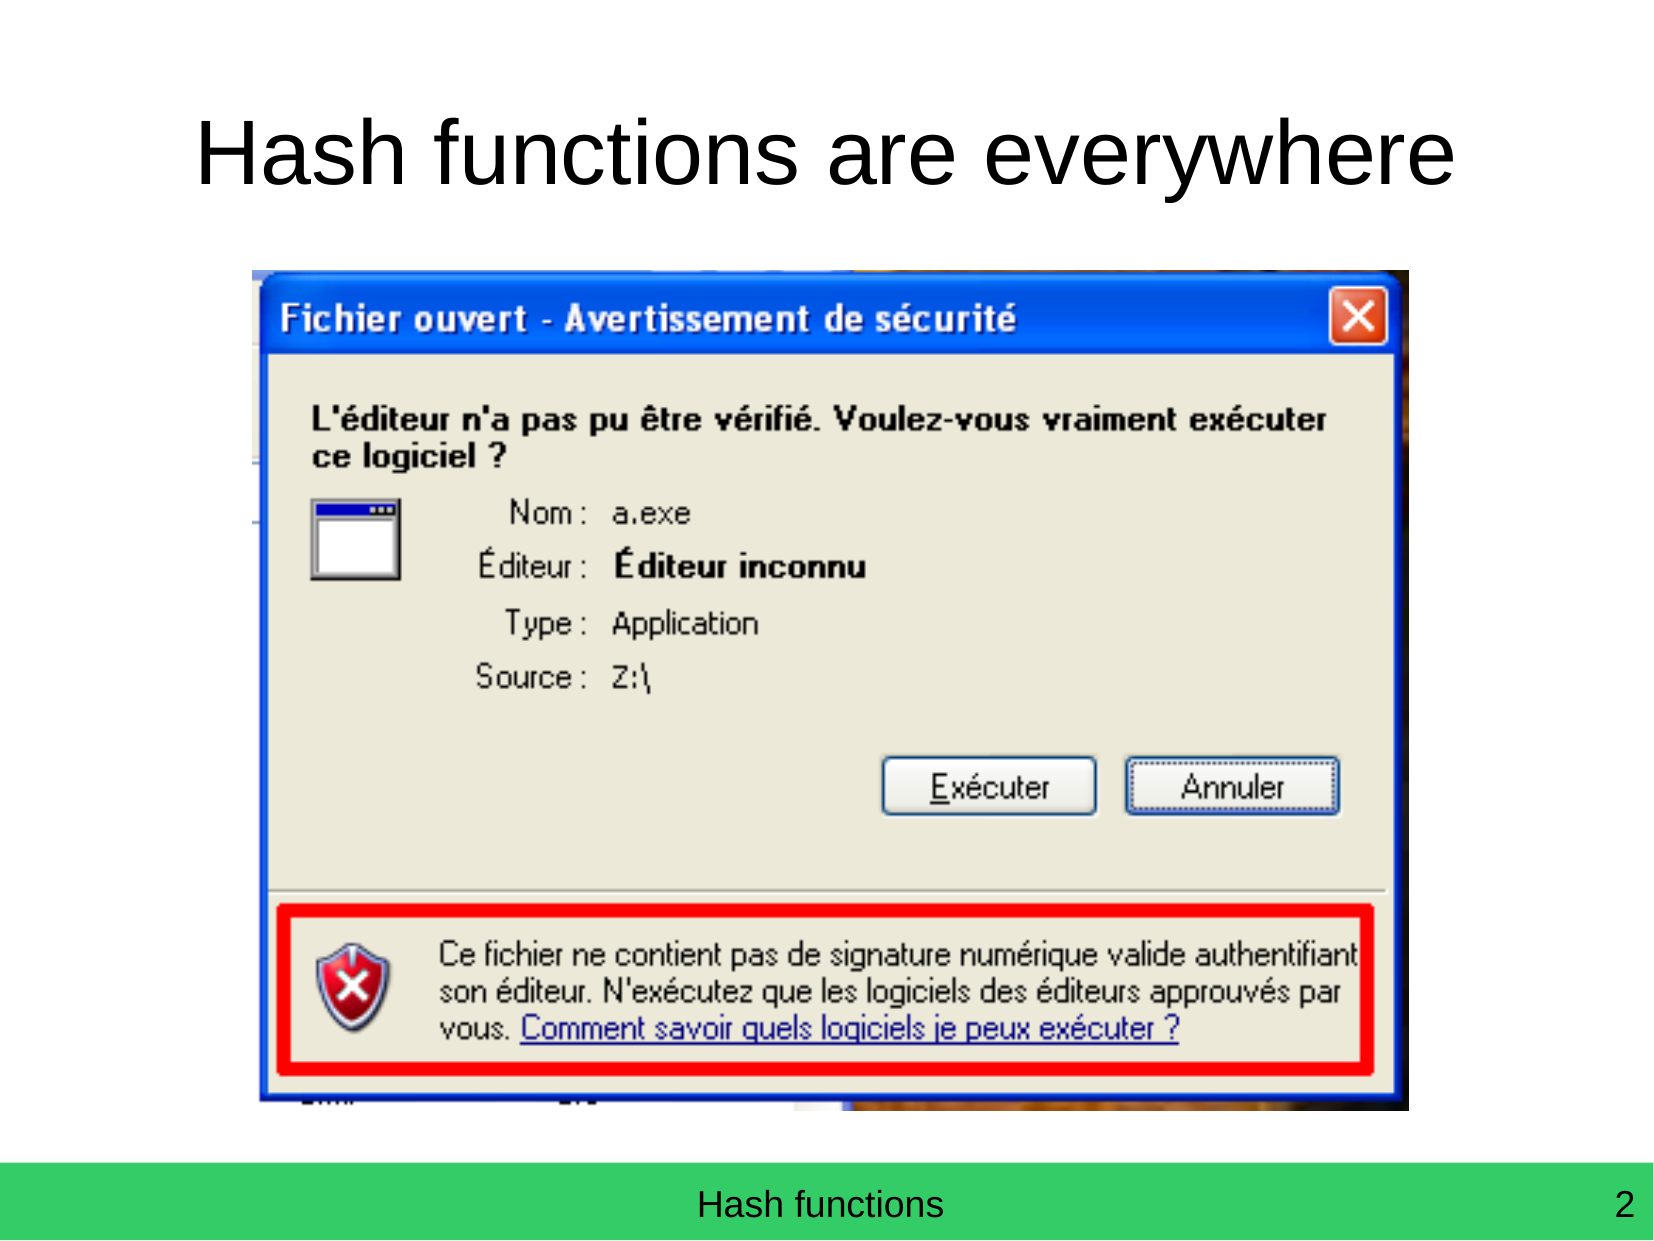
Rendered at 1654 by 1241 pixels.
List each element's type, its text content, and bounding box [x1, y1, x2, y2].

title Hash functions are everywhere [82, 56, 1571, 250]
picture [252, 270, 1409, 1111]
